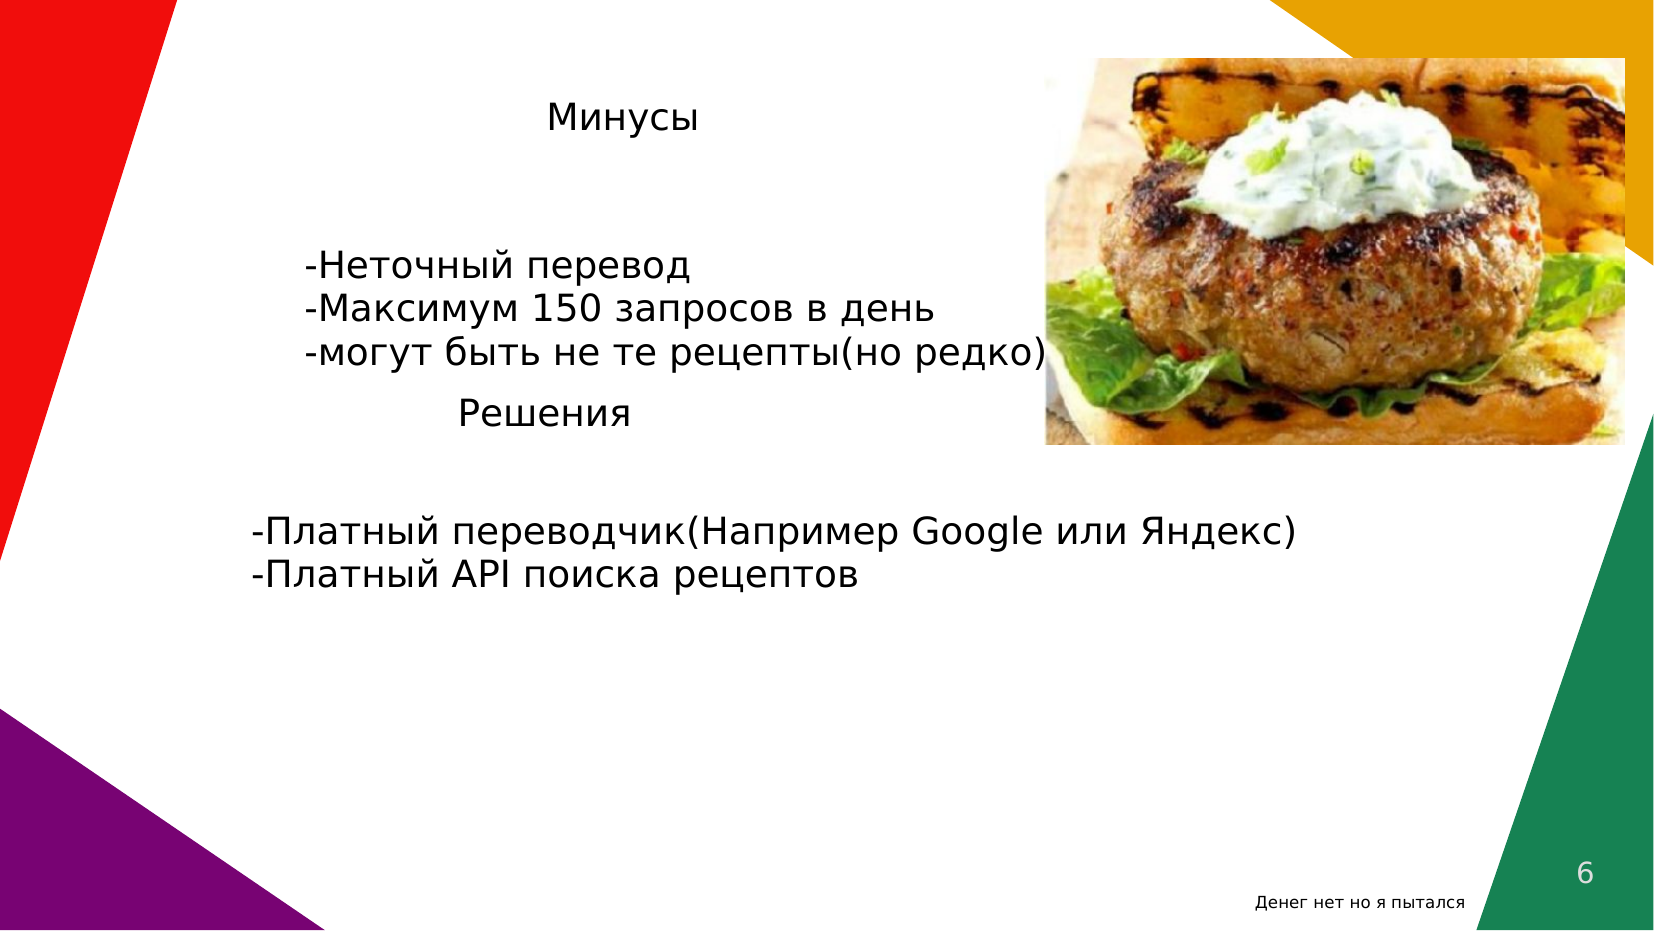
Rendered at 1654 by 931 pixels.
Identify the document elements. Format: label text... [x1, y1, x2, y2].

text_box Минусы [531, 88, 1044, 236]
text_box Решения [442, 383, 650, 443]
text_box -Неточный перевод -Максимум 150 запросов в день -могут быть не те рецепты(но редко) [289, 236, 1044, 382]
picture [1044, 58, 1625, 445]
text_box -Платный переводчик(Например Google или Яндекс) -Платный API поиска рецептов [236, 501, 1418, 648]
text_box Денег нет но я пытался [1240, 885, 1654, 931]
